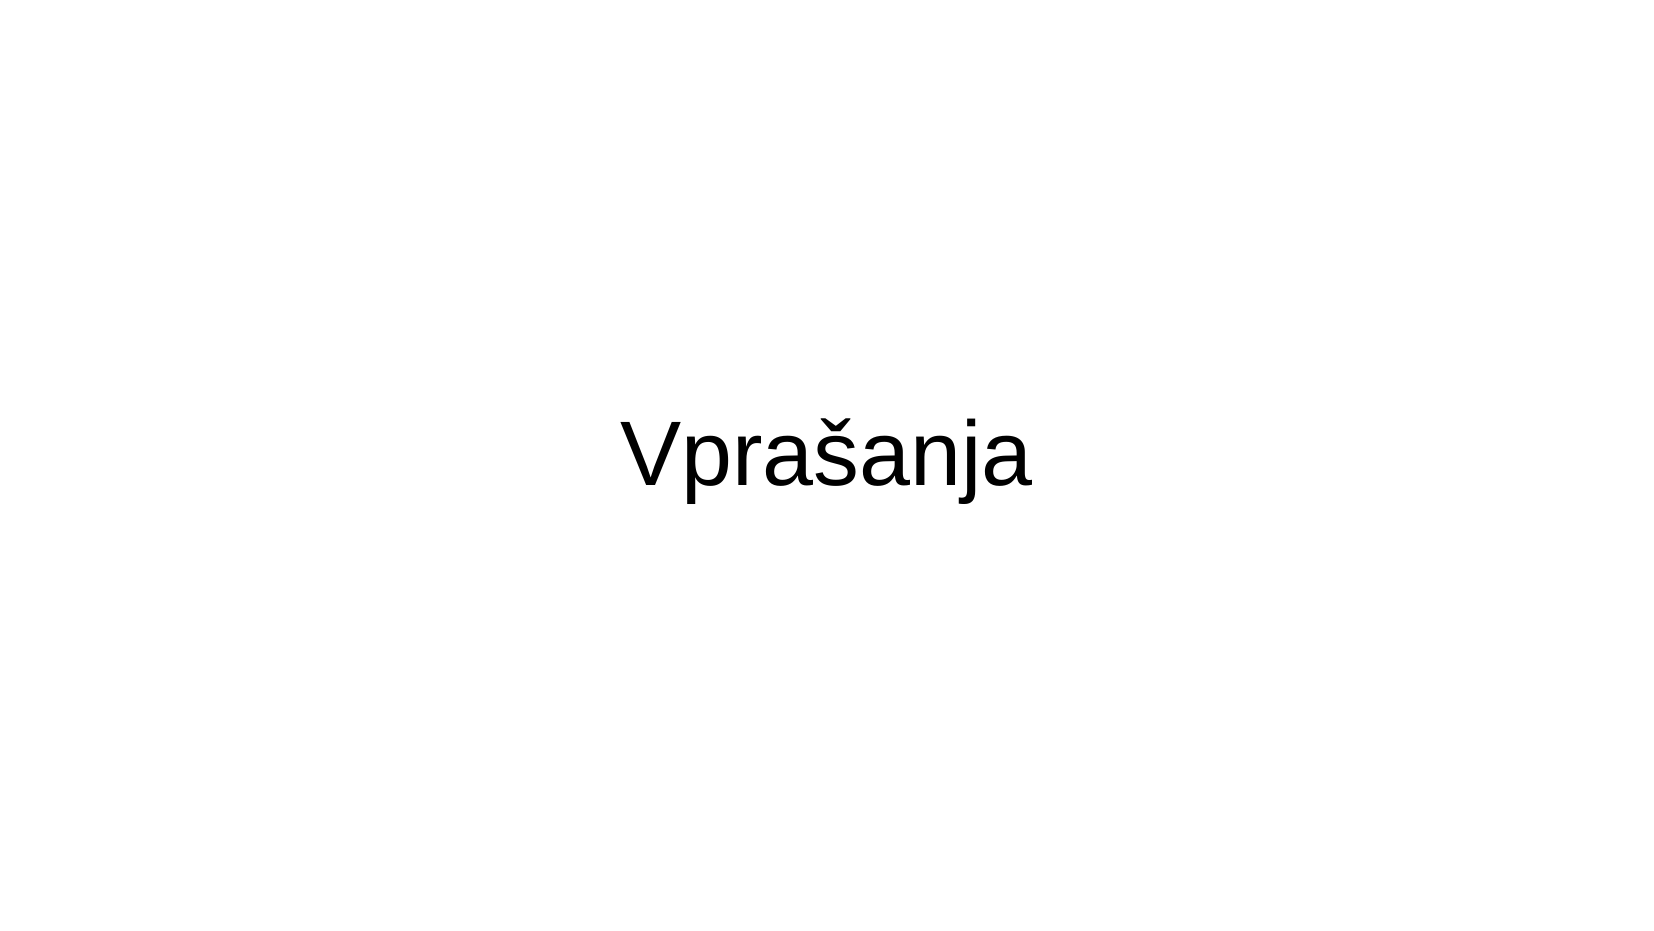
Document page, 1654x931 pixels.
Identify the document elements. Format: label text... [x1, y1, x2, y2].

title Vprašanja [82, 376, 1571, 532]
